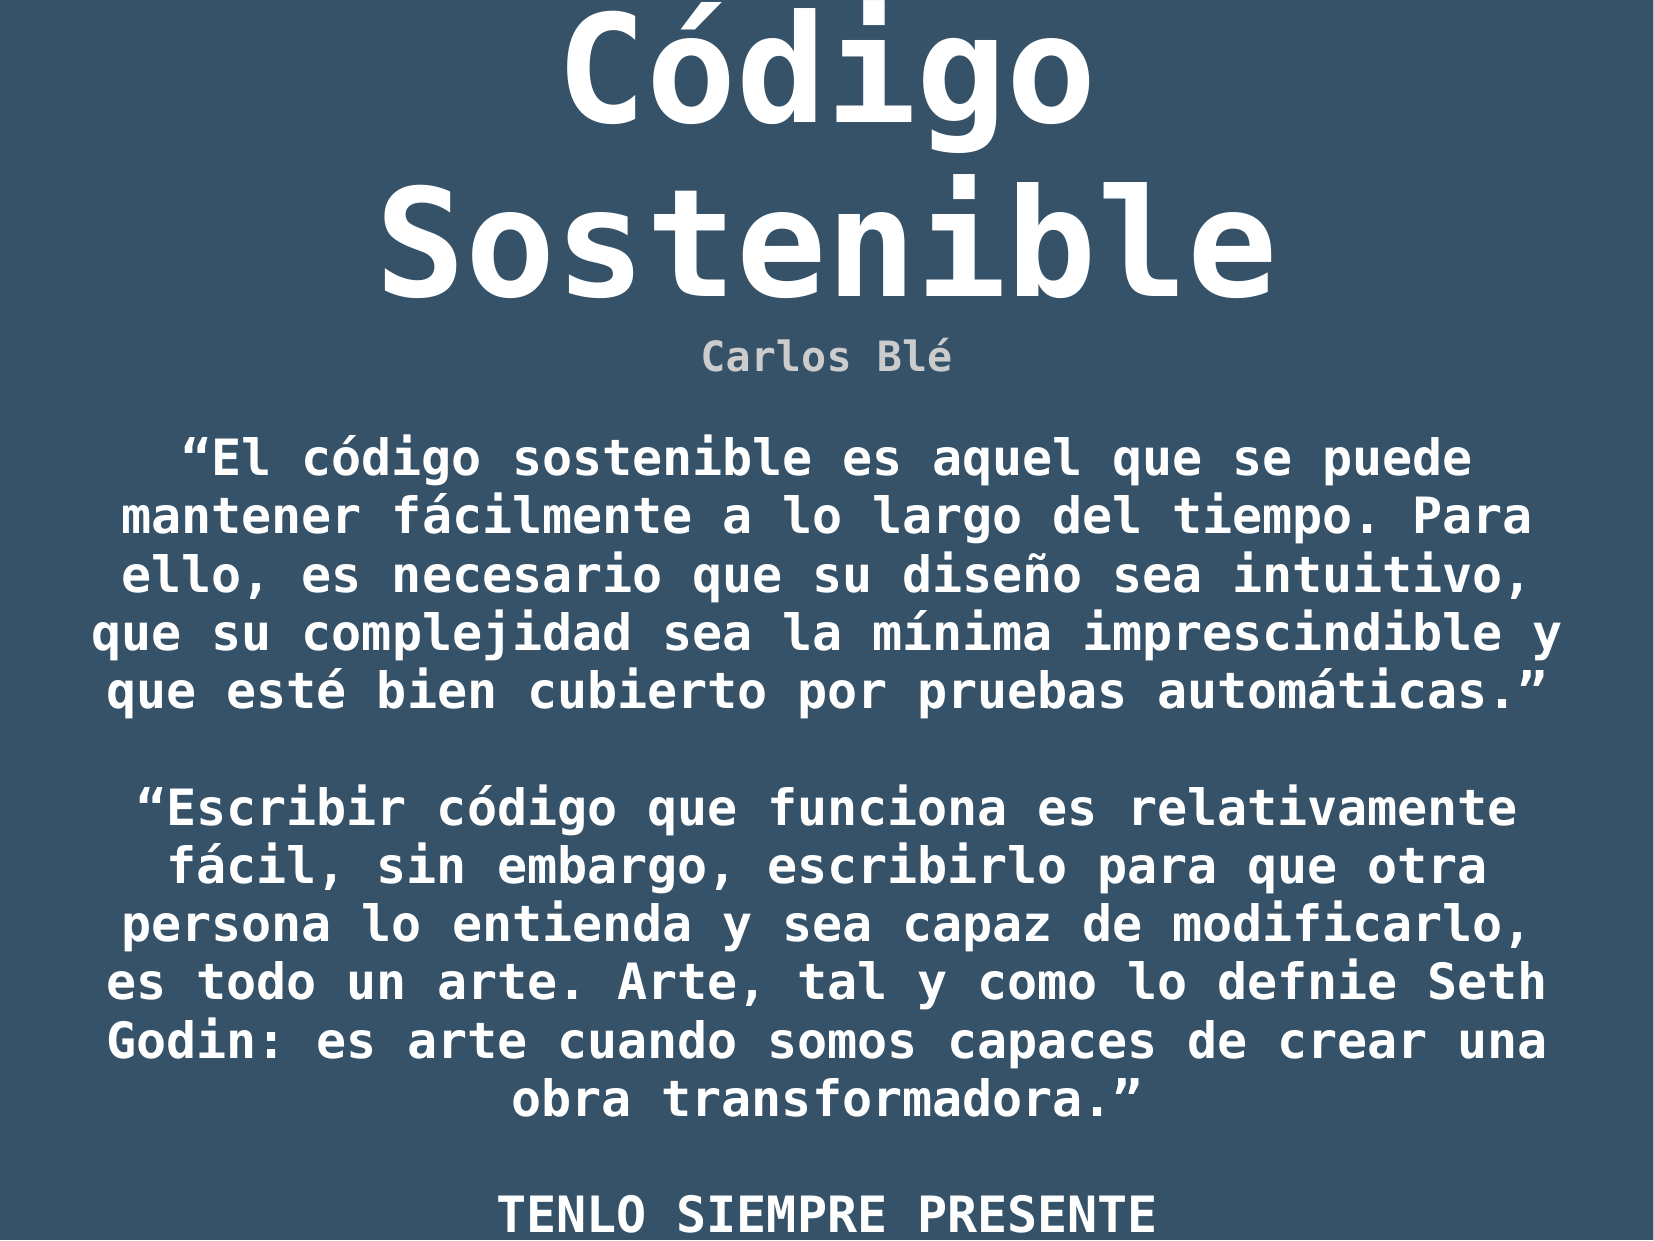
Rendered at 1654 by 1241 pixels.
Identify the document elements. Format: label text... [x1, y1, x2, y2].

subtitle Código Sostenible Carlos Blé “El código sostenible es aquel que se puede mantener fácilmente a lo largo del tiempo. Para ello, es necesario que su diseño sea intuitivo, que su complejidad sea la mínima imprescindible y que esté bien cubierto por pruebas automáticas.” “Escribir código que funciona es relativamente fácil, sin embargo, escribirlo para que otra persona lo entienda y sea capaz de modificarlo, es todo un arte. Arte, tal y como lo defnie Seth Godin: es arte cuando somos capaces de crear una obra transformadora.” TENLO SIEMPRE PRESENTE [82, 59, 1571, 1168]
